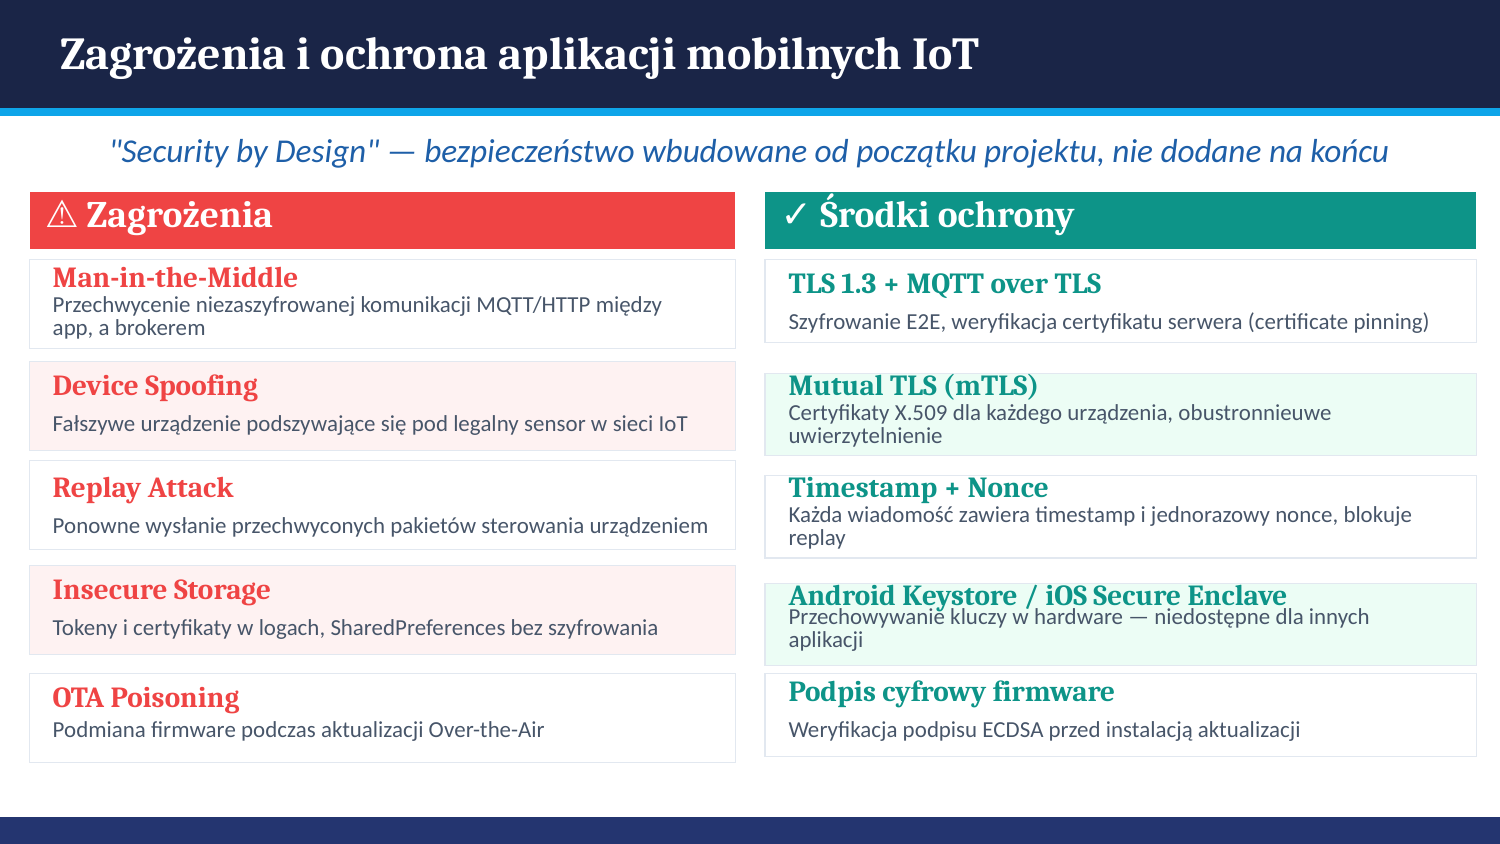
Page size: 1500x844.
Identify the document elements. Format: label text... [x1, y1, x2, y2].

text_box [30, 566, 735, 654]
text_box Każda wiadomość zawiera timestamp i jednorazowy nonce, blokuje replay [788, 506, 1445, 551]
text_box [765, 373, 1477, 456]
text_box Insecure Storage [53, 573, 704, 606]
text_box [765, 673, 1477, 756]
text_box TLS 1.3 + MQTT over TLS [788, 267, 1445, 300]
text_box [30, 192, 735, 249]
text_box OTA Poisoning [53, 681, 704, 709]
text_box Podmiana firmware podczas aktualizacji Over-the-Air [53, 709, 704, 755]
text_box Tokeny i certyfikaty w logach, SharedPreferences bez szyfrowania [53, 608, 704, 653]
text_box [0, 0, 1500, 116]
text_box [30, 461, 735, 549]
text_box Przechwycenie niezaszyfrowanej komunikacji MQTT/HTTP między app, a brokerem [53, 296, 704, 341]
text_box Timestamp + Nonce [788, 471, 1445, 504]
text_box Ponowne wysłanie przechwyconych pakietów sterowania urządzeniem [53, 506, 738, 551]
text_box Zagrożenia i ochrona aplikacji mobilnych IoT [60, 6, 1440, 104]
text_box [765, 192, 1476, 249]
text_box Szyfrowanie E2E, weryfikacja certyfikatu serwera (certificate pinning) [788, 301, 1445, 347]
text_box [0, 817, 1500, 844]
text_box Certyfikaty X.509 dla każdego urządzenia, obustronnieuwe uwierzytelnienie [788, 404, 1445, 449]
text_box Replay Attack [53, 471, 704, 504]
text_box Fałszywe urządzenie podszywające się pod legalny sensor w sieci IoT [53, 404, 704, 449]
text_box "Security by Design" — bezpieczeństwo wbudowane od początku projektu, nie dodane na końcu [60, 127, 1440, 180]
text_box Weryfikacja podpisu ECDSA przed instalacją aktualizacji [788, 709, 1445, 755]
text_box Man-in-the-Middle [53, 261, 704, 294]
text_box [765, 583, 1477, 666]
text_box [765, 475, 1477, 558]
text_box Device Spoofing [53, 369, 704, 402]
text_box Przechowywanie kluczy w hardware — niedostępne dla innych aplikacji [788, 608, 1445, 653]
text_box Android Keystore / iOS Secure Enclave [788, 579, 1445, 608]
text_box ✓ Środki ochrony [781, 194, 1453, 236]
text_box Mutual TLS (mTLS) [788, 369, 1445, 402]
text_box [30, 361, 735, 450]
text_box Podpis cyfrowy firmware [788, 675, 1445, 708]
text_box [765, 259, 1477, 342]
text_box [30, 259, 735, 348]
text_box ⚠ Zagrożenia [45, 194, 712, 236]
text_box [30, 673, 735, 762]
